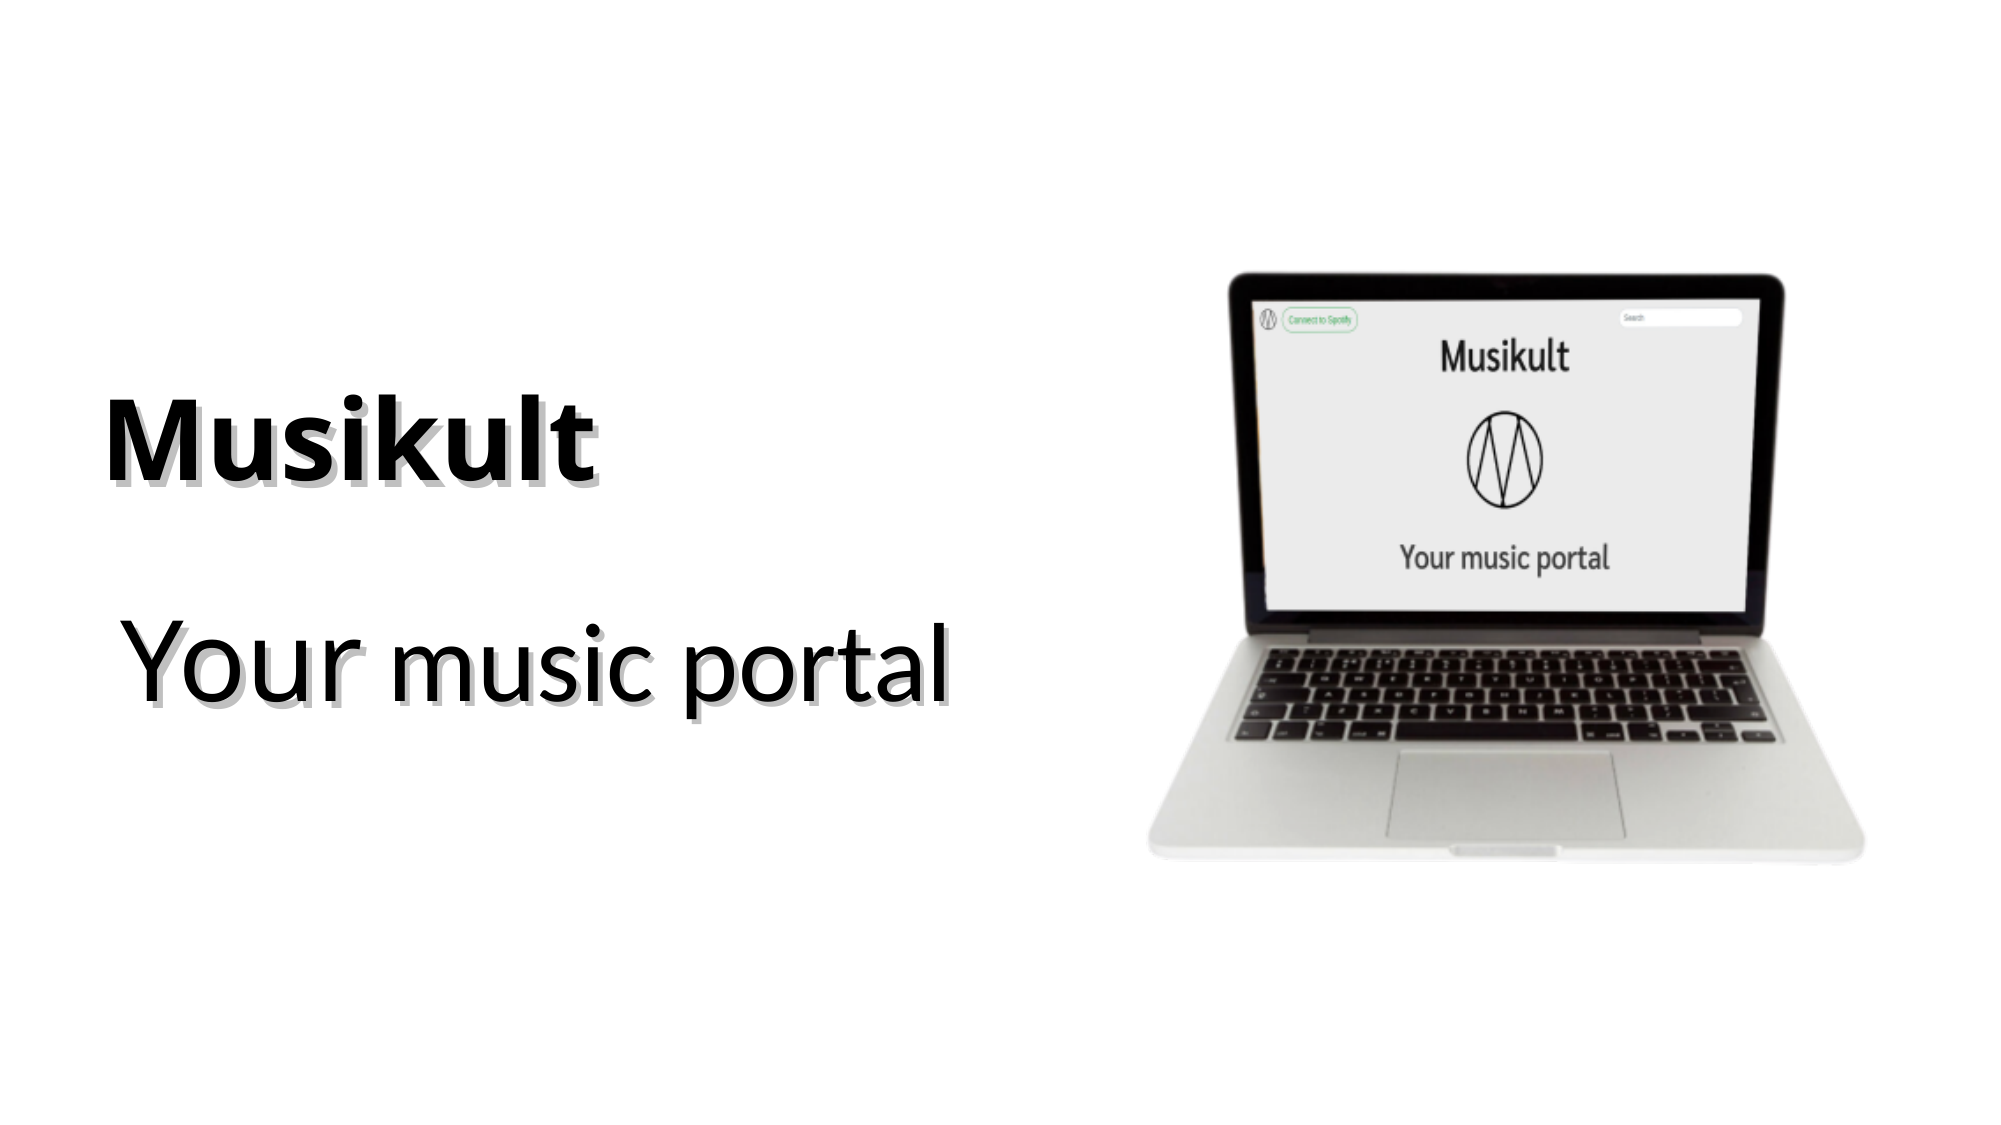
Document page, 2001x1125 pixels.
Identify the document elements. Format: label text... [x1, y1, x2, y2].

text_box Your music portal [105, 582, 968, 732]
text_box Musikult [0, 361, 889, 511]
picture [999, 191, 2000, 934]
